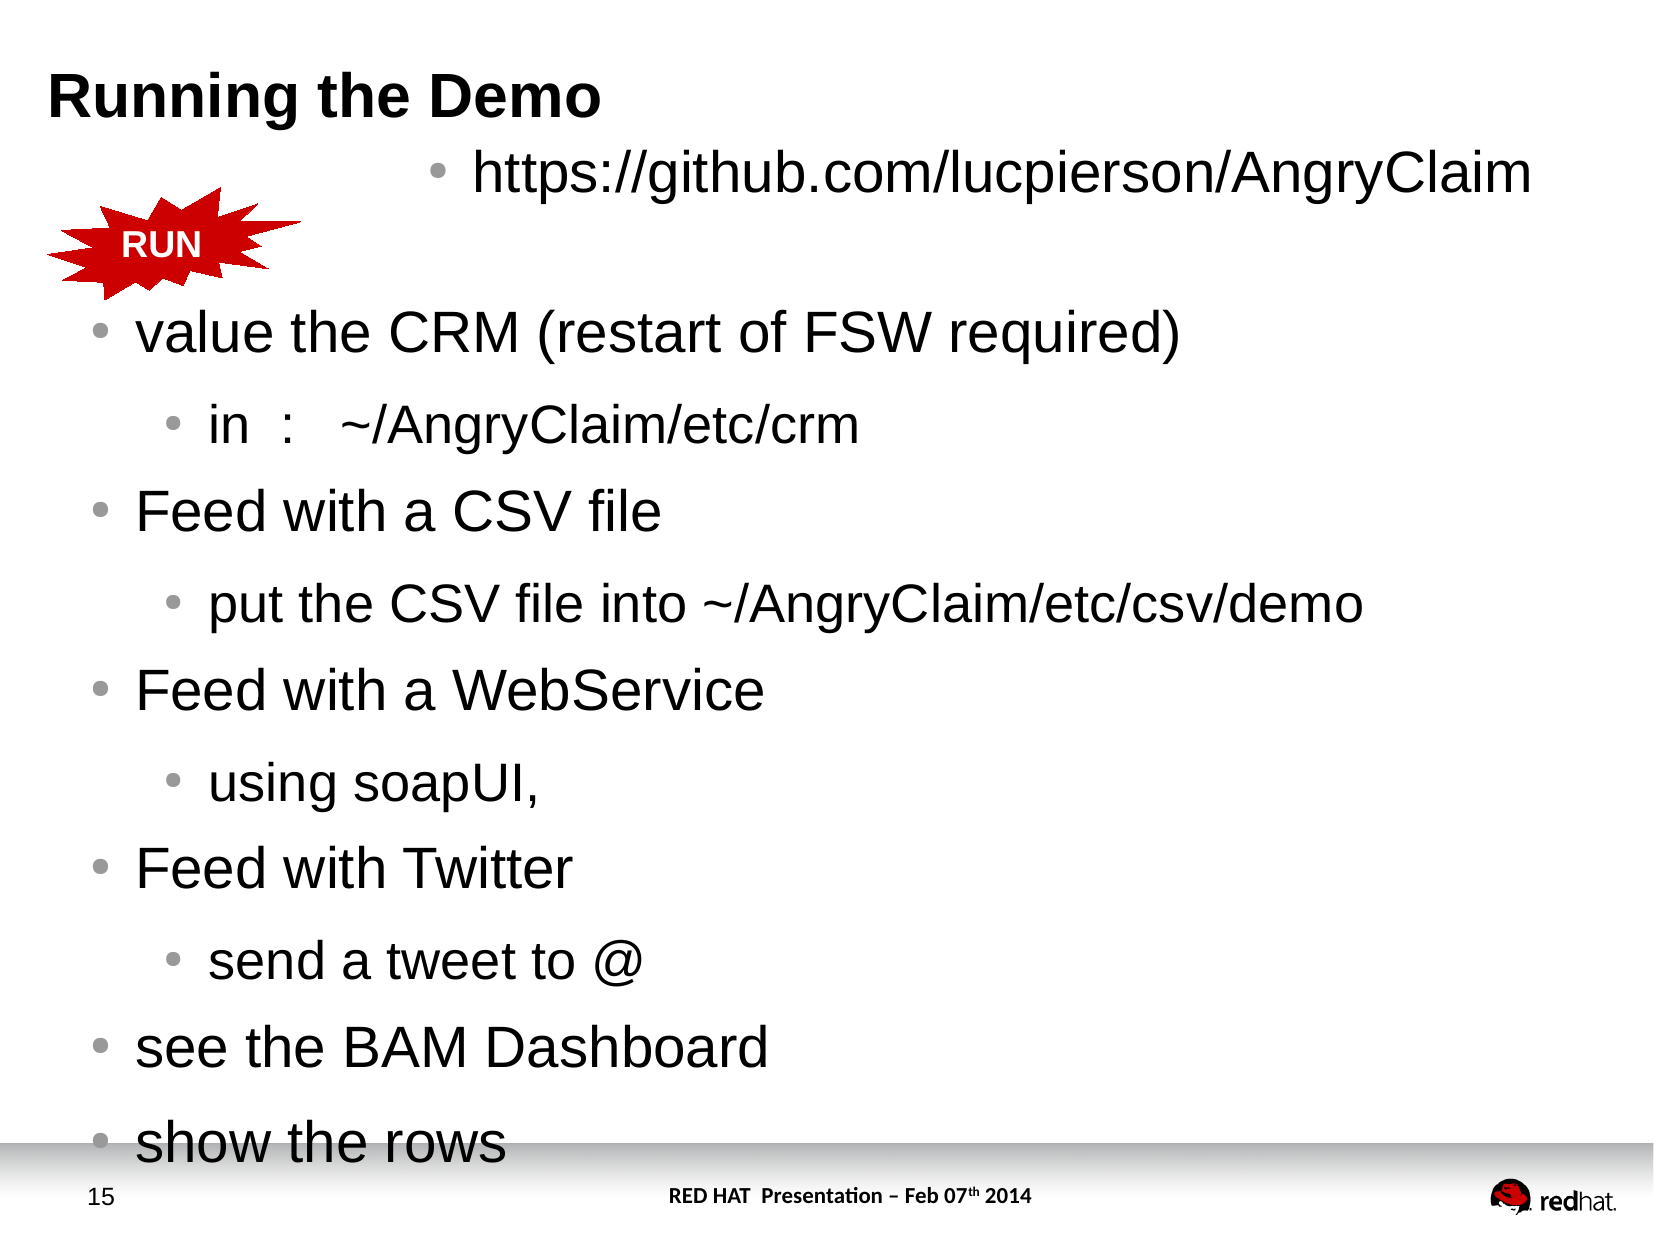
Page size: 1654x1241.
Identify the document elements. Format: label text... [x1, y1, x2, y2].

list value the CRM (restart of FSW required) in : ~/AngryClaim/etc/crm Feed with a CSV file put the CSV file into ~/AngryClaim/etc/csv/demo Feed with a WebService using soapUI, Feed with Twitter send a tweet to @ see the BAM Dashboard show the rows [75, 300, 1654, 1175]
text_box RUN [47, 187, 301, 300]
picture [0, 1143, 1654, 1241]
title Running the Demo [47, 2, 1536, 190]
list https://github.com/lucpierson/AngryClaim [412, 140, 1576, 226]
